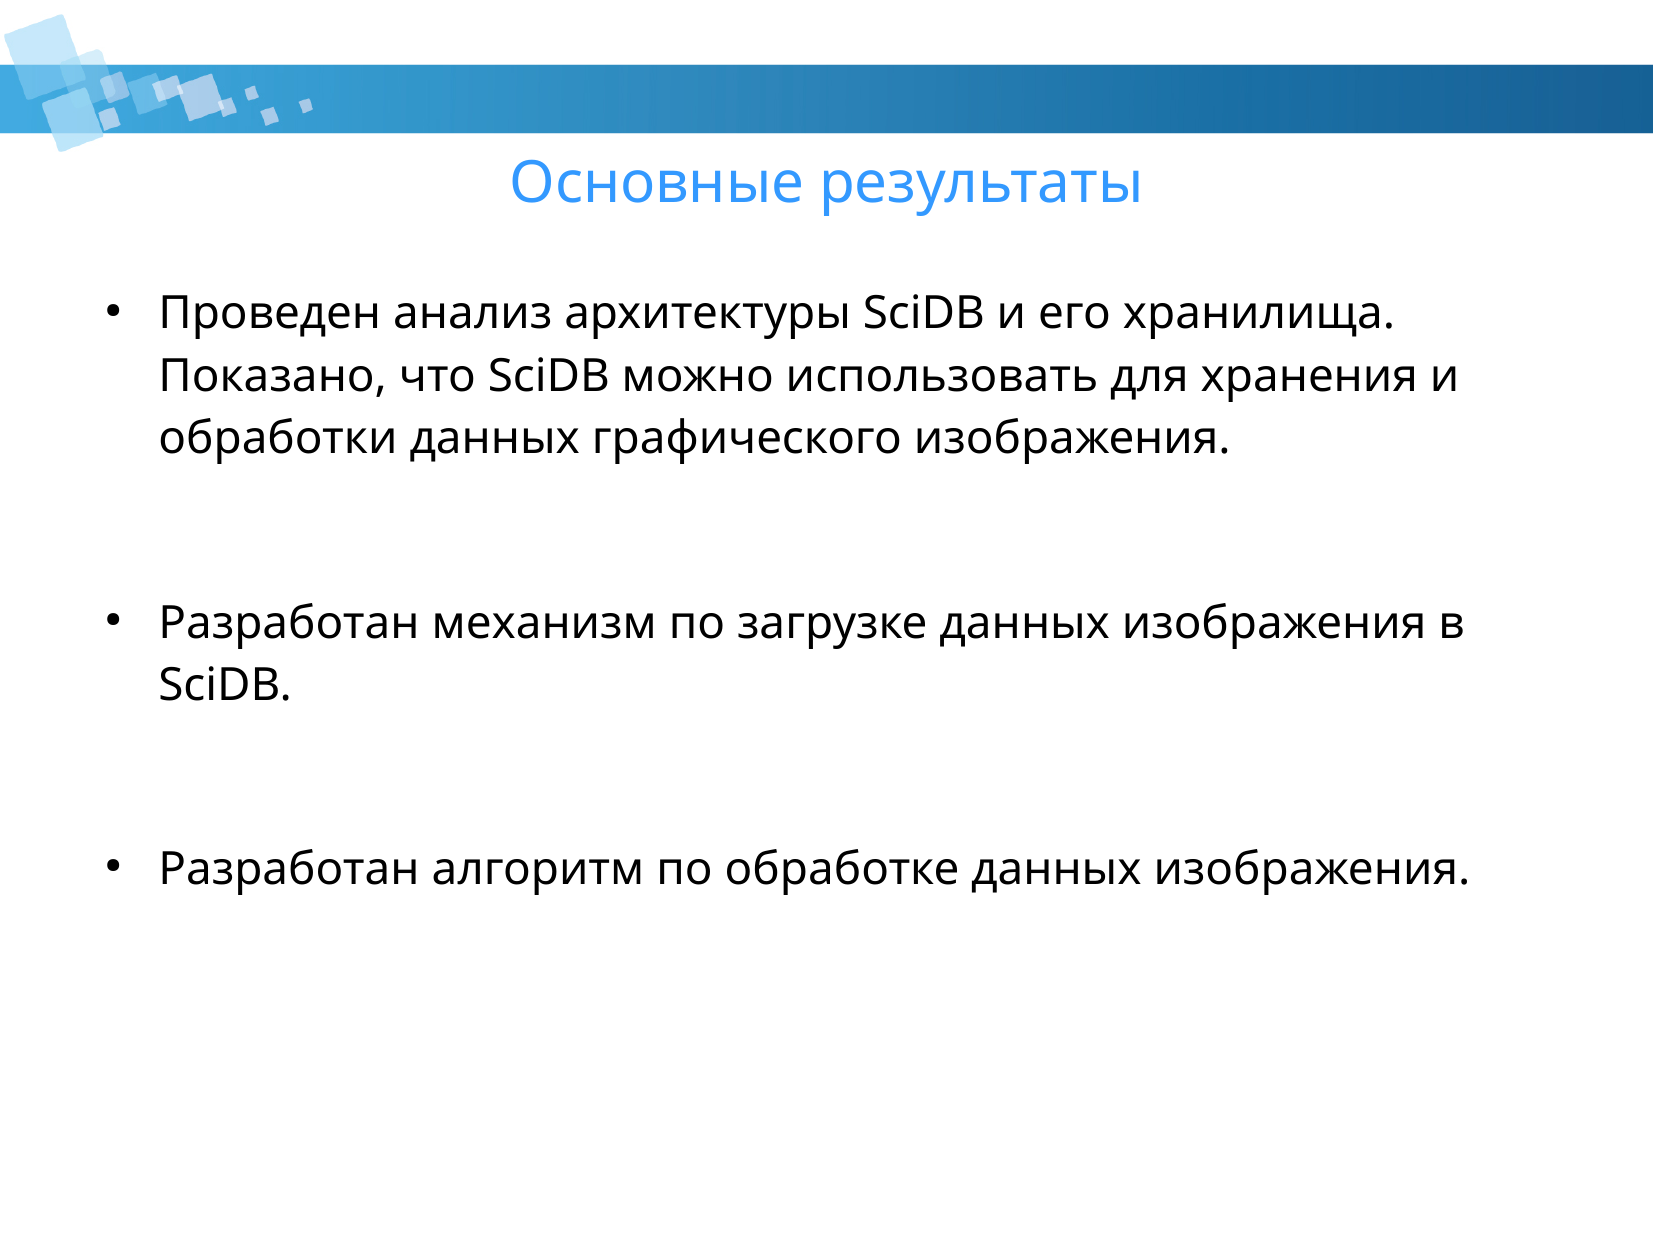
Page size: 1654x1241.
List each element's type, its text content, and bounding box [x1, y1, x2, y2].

picture [0, 0, 1653, 1238]
title Основные результаты [82, 76, 1571, 284]
list Проведен анализ архитектуры SciDB и его хранилища. Показано, что SciDB можно использовать для хранения и обработки данных графического изображения. Разработан механизм по загрузке данных изображения в SciDB. Разработан алгоритм по обработке данных изображения. [87, 279, 1576, 1099]
